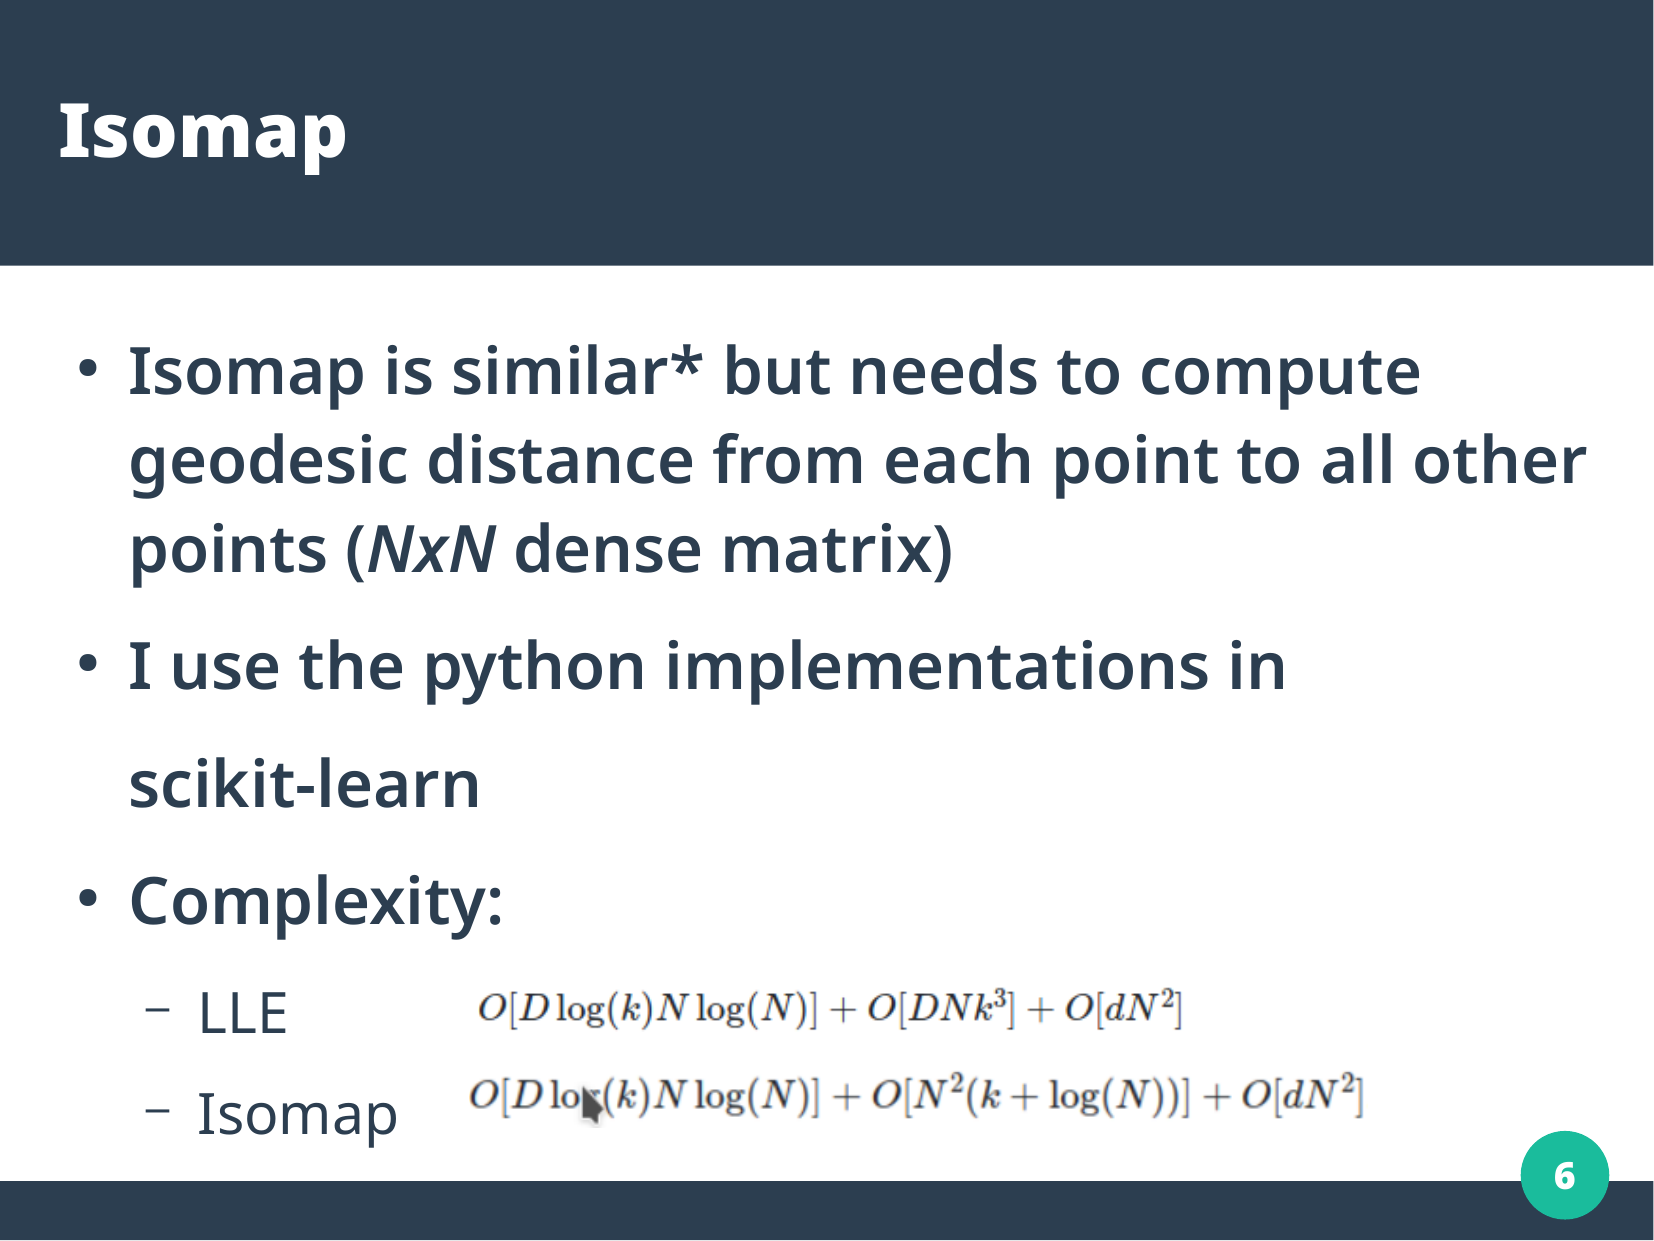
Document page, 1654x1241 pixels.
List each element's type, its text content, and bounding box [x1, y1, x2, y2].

title Isomap [59, 49, 1595, 207]
picture [469, 1066, 1368, 1128]
list Isomap is similar* but needs to compute geodesic distance from each point to all other points (NxN dense matrix) I use the python implementations in scikit-learn Complexity: LLE Isomap [59, 324, 1595, 1152]
picture [478, 979, 1185, 1032]
